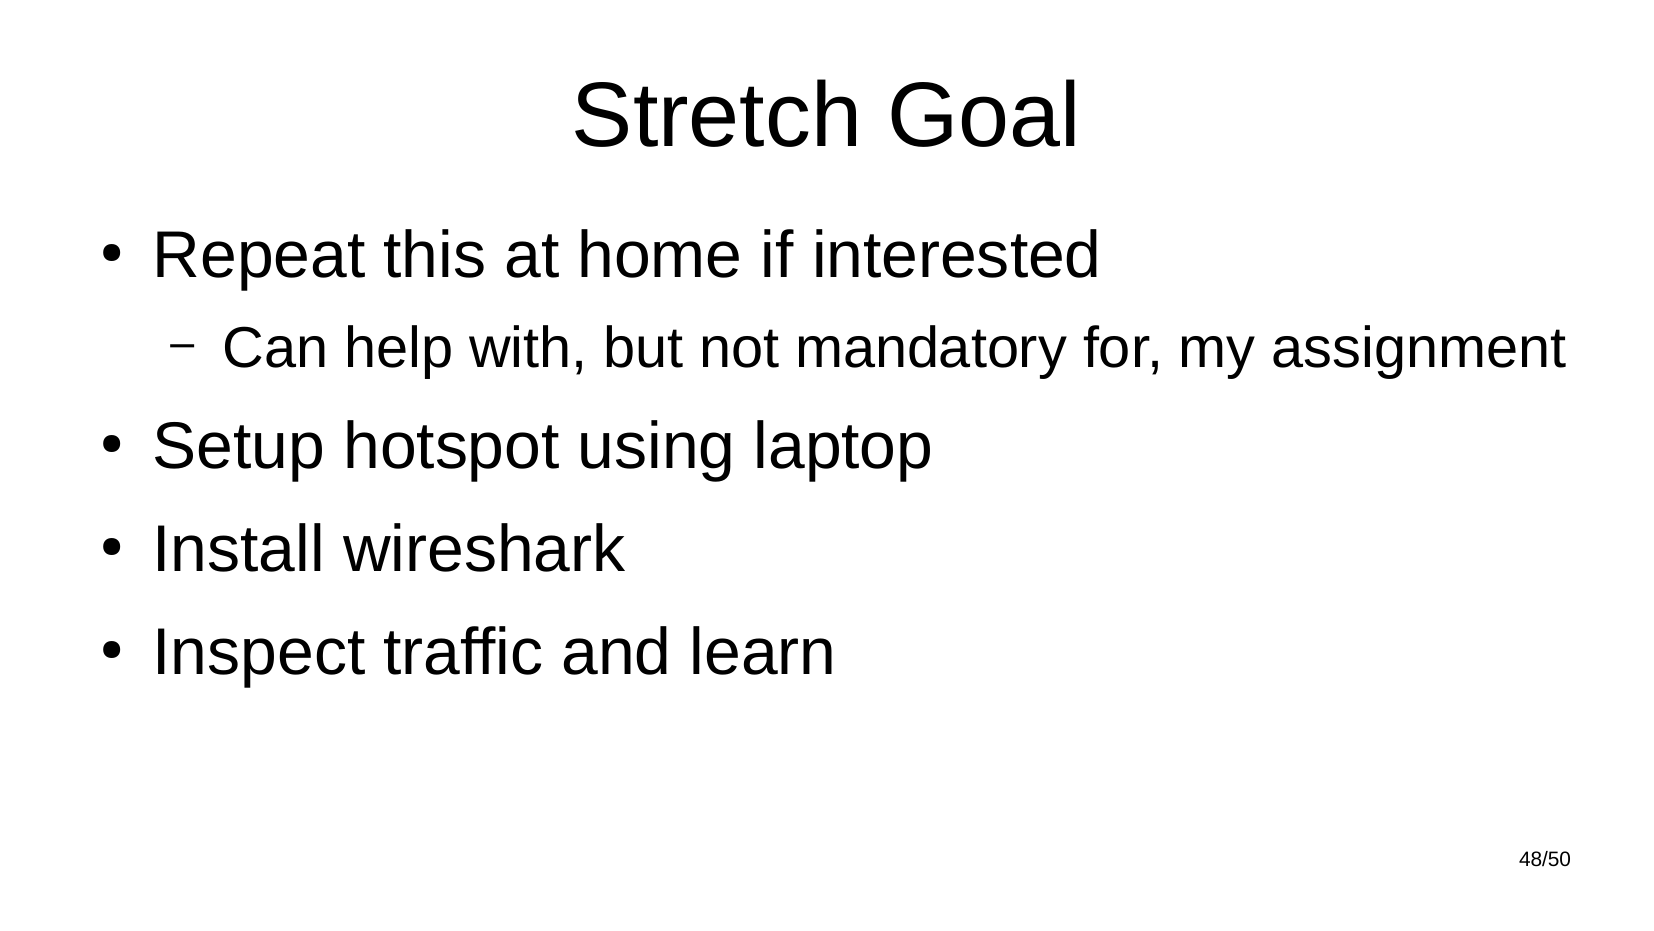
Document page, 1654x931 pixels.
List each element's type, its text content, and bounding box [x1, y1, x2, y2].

list Repeat this at home if interested Can help with, but not mandatory for, my assignment Setup hotspot using laptop Install wireshark Inspect traffic and learn [82, 217, 1571, 758]
title Stretch Goal [82, 37, 1571, 193]
